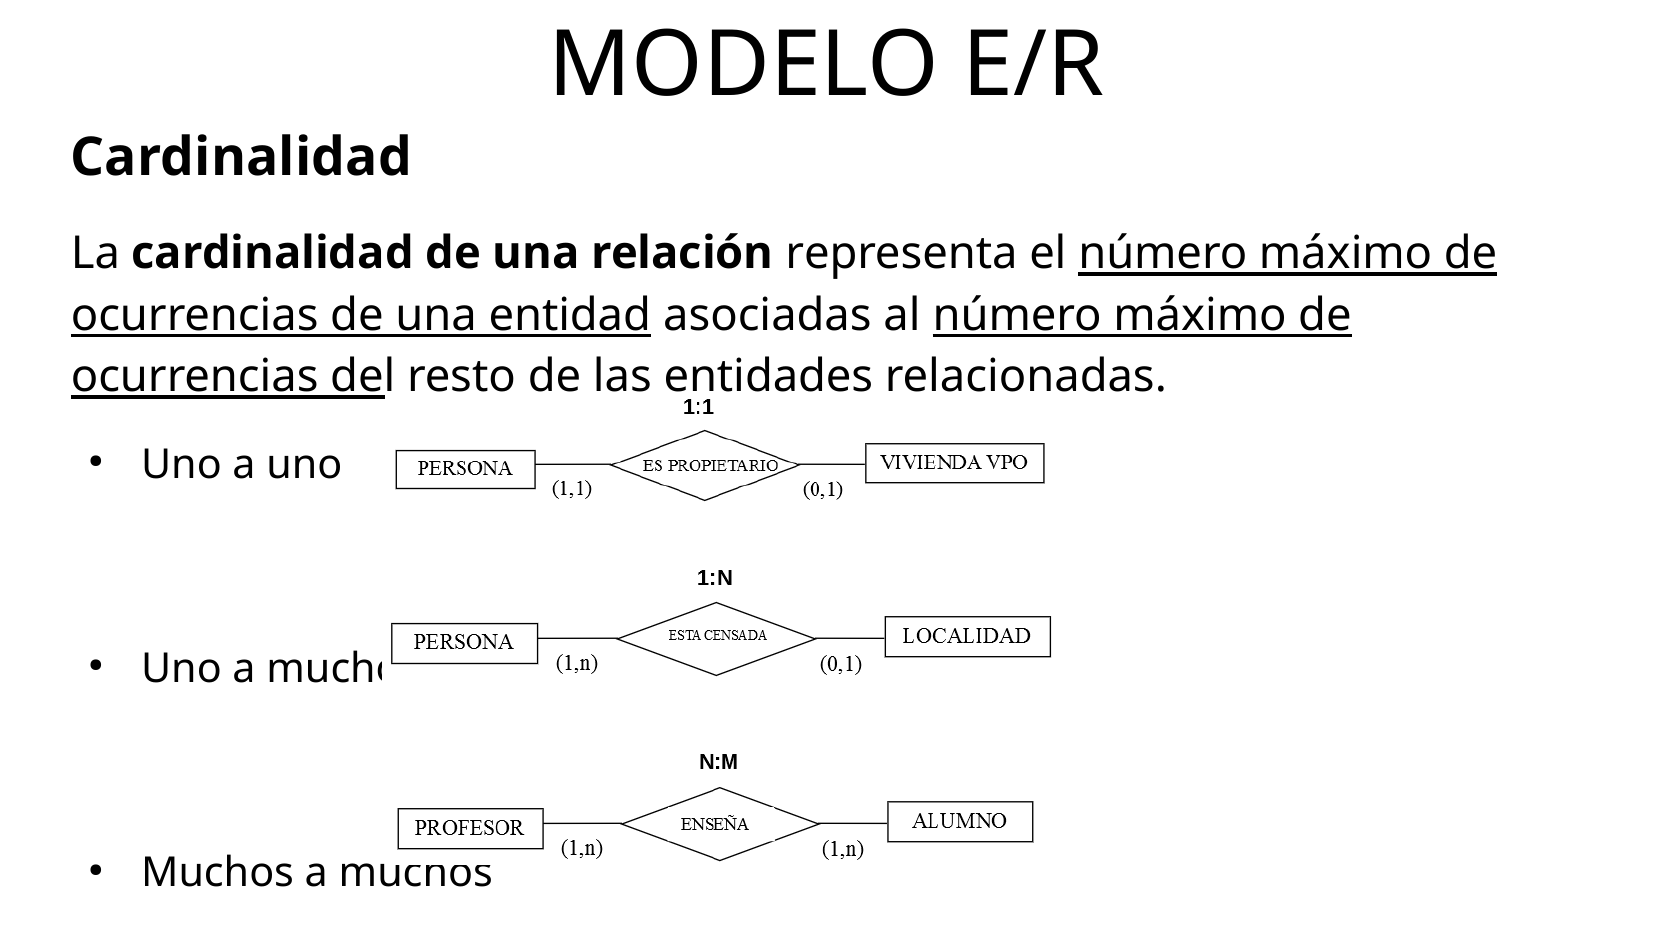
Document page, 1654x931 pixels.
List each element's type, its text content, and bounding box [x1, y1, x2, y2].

title MODELO E/R [82, 1, 1571, 119]
picture [388, 750, 1040, 865]
picture [382, 564, 1058, 685]
list Cardinalidad La cardinalidad de una relación representa el número máximo de ocurrencias de una entidad asociadas al número máximo de ocurrencias del resto de las entidades relacionadas. Uno a uno Uno a muchos Muchos a muchos [70, 118, 1536, 904]
picture [385, 394, 1052, 508]
